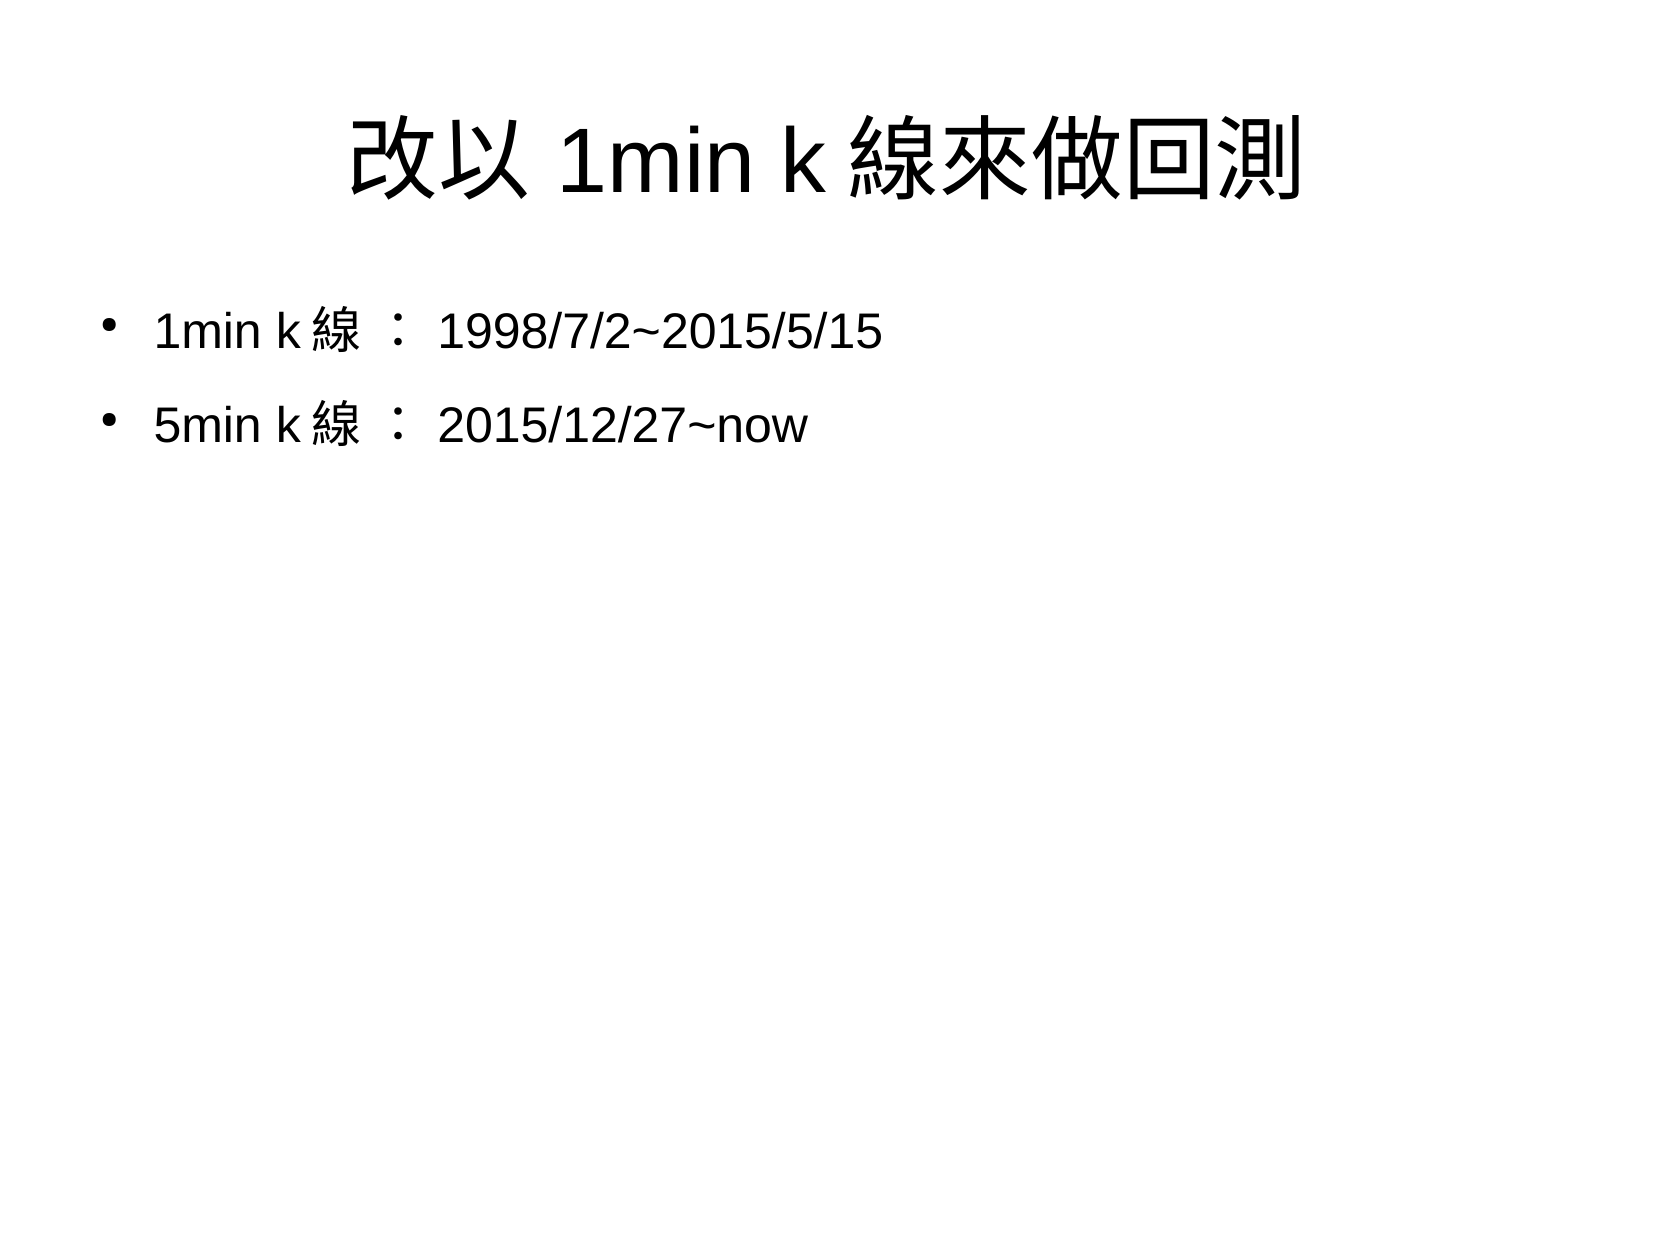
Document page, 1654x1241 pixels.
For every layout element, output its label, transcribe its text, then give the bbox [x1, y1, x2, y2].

list 1min k線 ：1998/7/2~2015/5/15 5min k線 ：2015/12/27~now [82, 290, 1571, 1010]
title 改以1min k線來做回測 [82, 49, 1571, 257]
